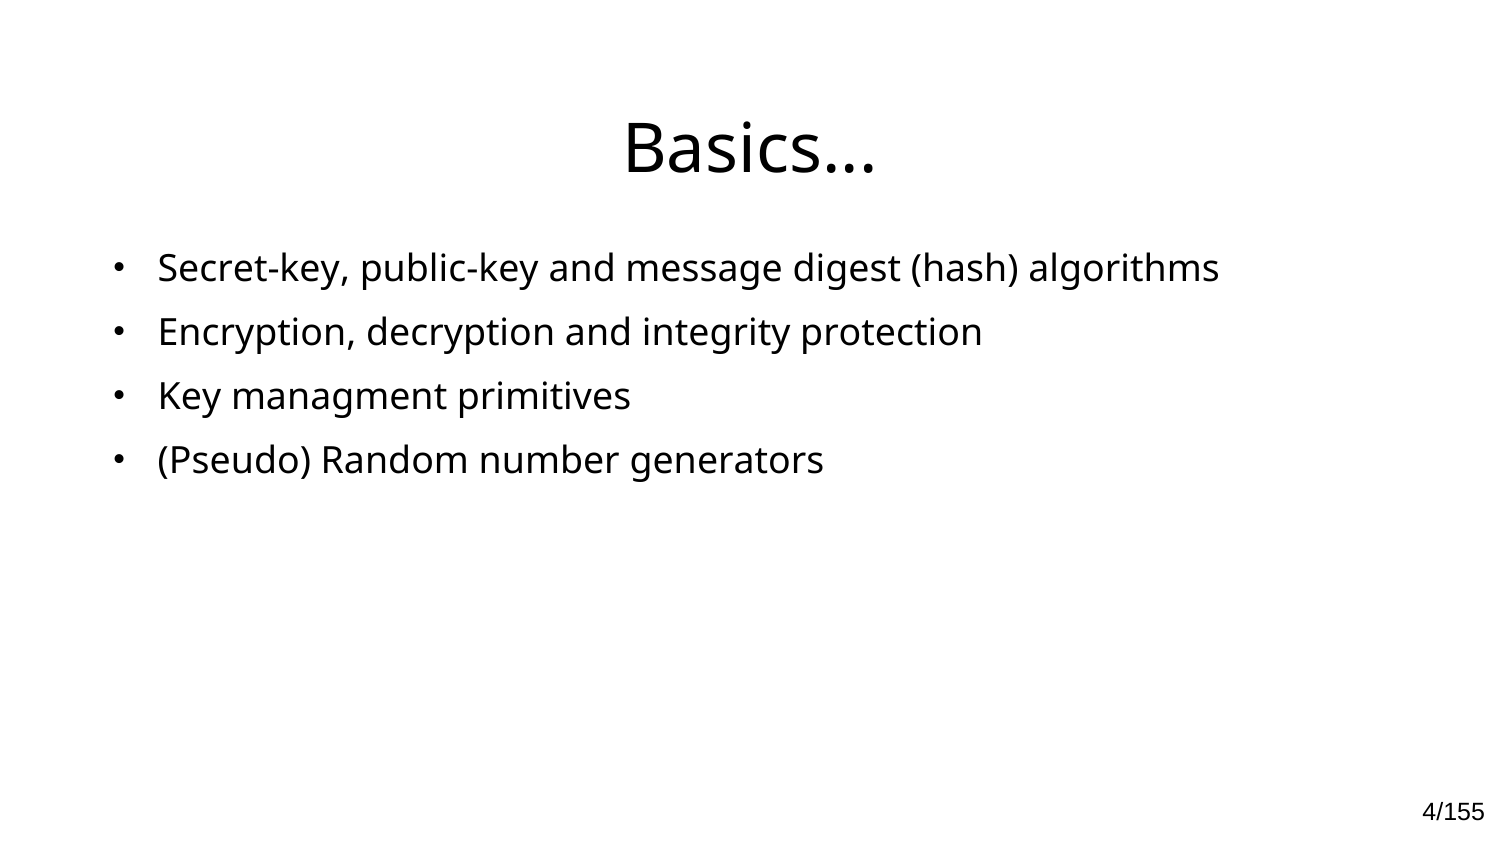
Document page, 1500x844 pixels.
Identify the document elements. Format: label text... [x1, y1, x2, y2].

title Basics... [112, 74, 1388, 216]
list Secret-key, public-key and message digest (hash) algorithms Encryption, decryption and integrity protection Key managment primitives (Pseudo) Random number generators [112, 243, 1388, 751]
